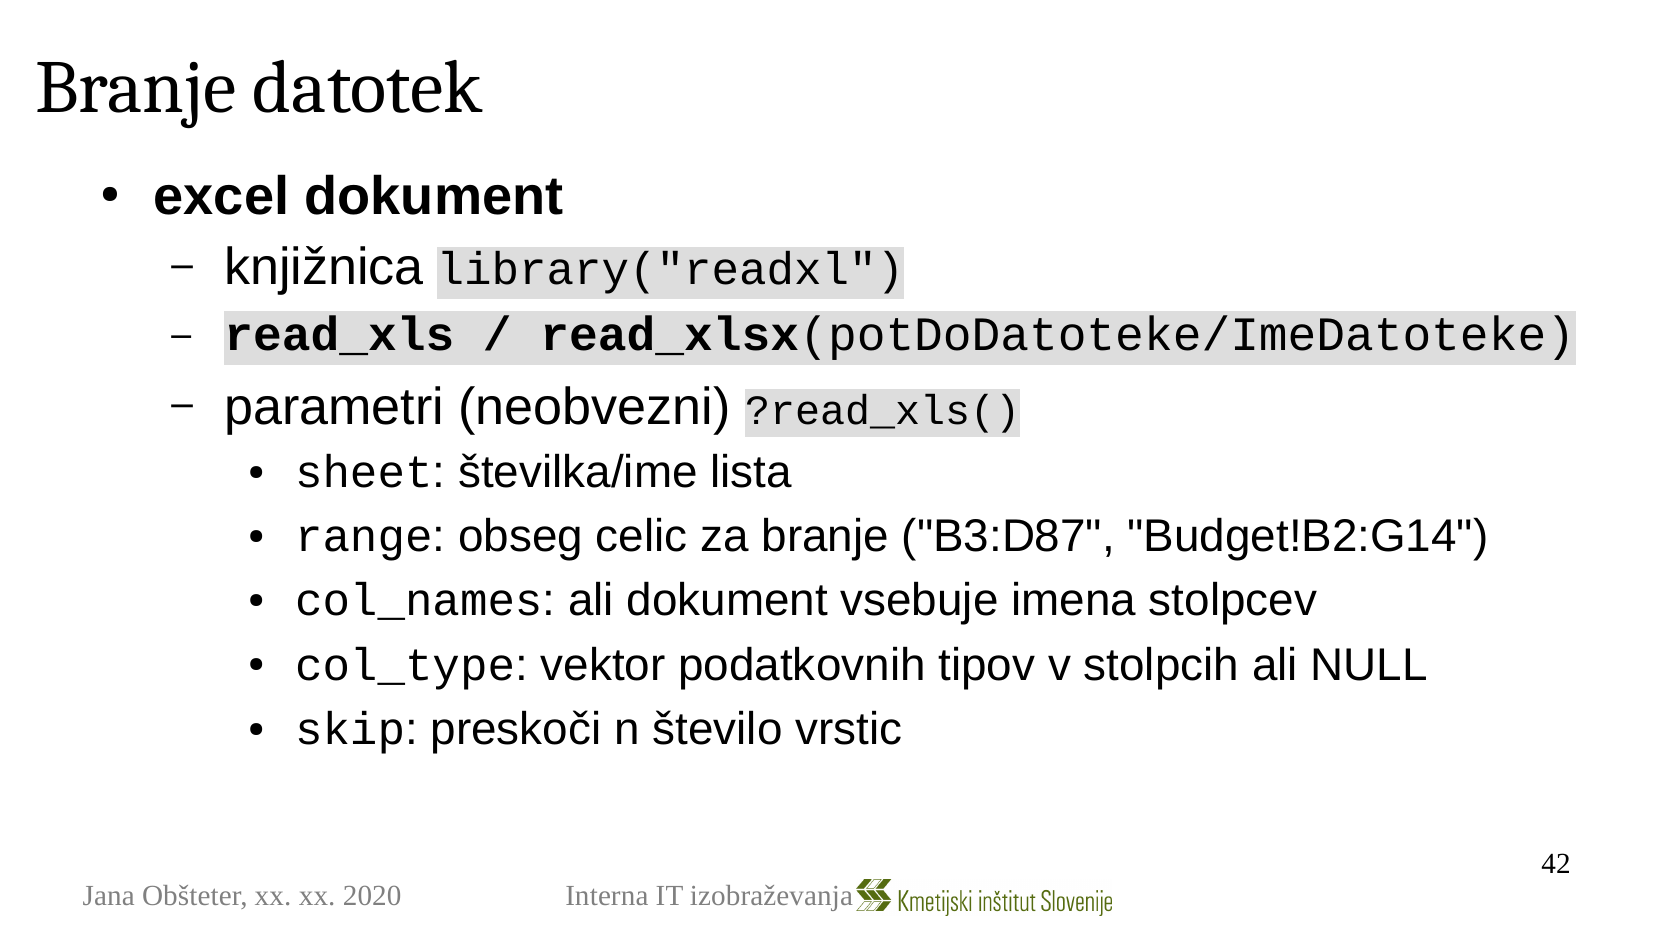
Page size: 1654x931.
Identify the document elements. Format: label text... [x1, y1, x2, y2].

list excel dokument knjižnica library("readxl") read_xls / read_xlsx(potDoDatoteke/ImeDatoteke) parametri (neobvezni) ?read_xls() sheet: številka/ime lista range: obseg celic za branje ("B3:D87", "Budget!B2:G14") col_names: ali dokument vsebuje imena stolpcev col_type: vektor podatkovnih tipov v stolpcih ali NULL skip: preskoči n število vrstic [82, 165, 1630, 839]
picture [856, 879, 1112, 916]
title Branje datotek [35, 21, 1524, 154]
